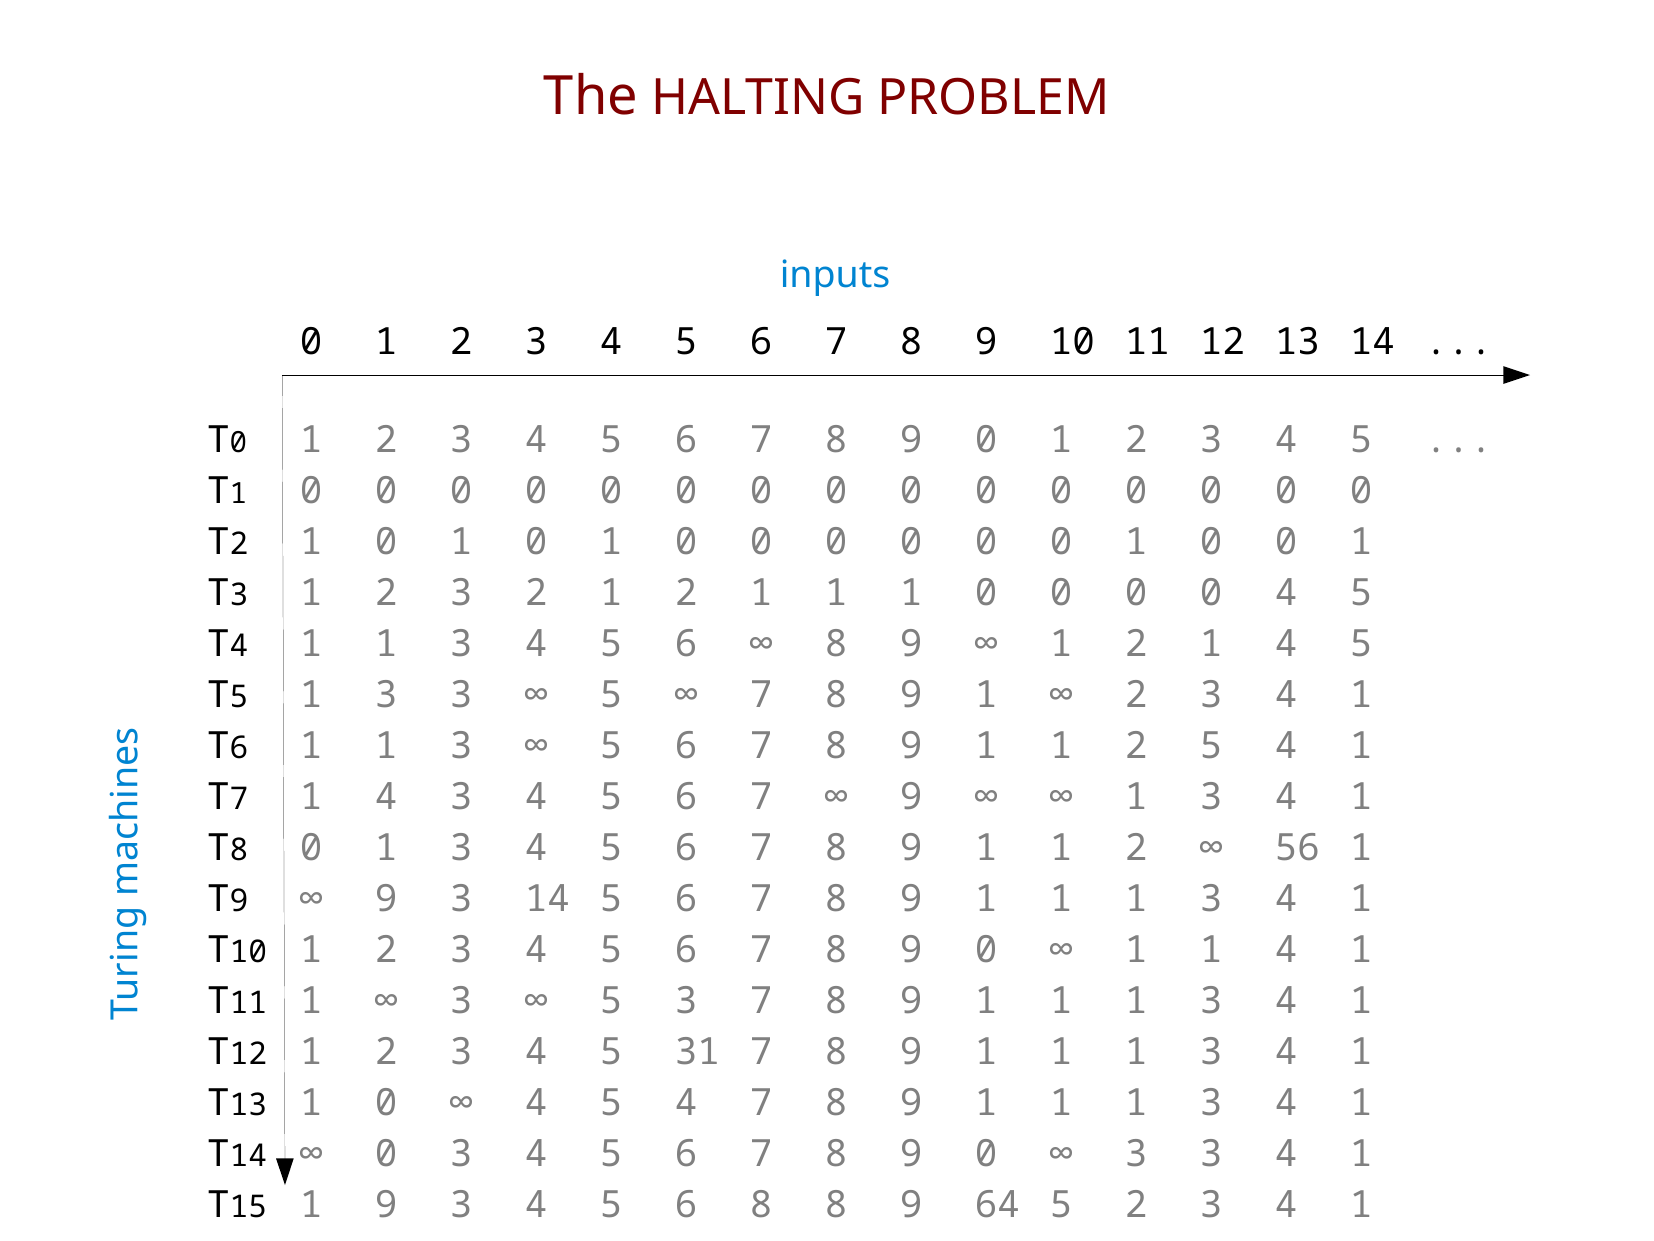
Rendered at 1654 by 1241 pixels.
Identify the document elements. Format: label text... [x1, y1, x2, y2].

text_box Turing machines [90, 615, 192, 1036]
text_box T0 T1 T2 T3 T4 T5 T6 T7 T8 T9 T10 T11 T12 T13 T14 T15 T16 T17 ... [192, 405, 283, 1151]
title The HALTING PROBLEM [82, 62, 1571, 125]
text_box 1 2 3 4 5 6 7 8 9 0 1 2 3 4 5 ... 0 0 0 0 0 0 0 0 0 0 0 0 0 0 0 1 0 1 0 1 0 0 0 0 0 0 1 0 0 1 1 2 3 2 1 2 1 1 1 0 0 0 0 4 5 1 1 3 4 5 6 ∞ 8 9 ∞ 1 2 1 4 5 1 3 3 ∞ 5 ∞ 7 8 9 1 ∞ 2 3 4 1 1 1 3 ∞ 5 6 7 8 9 1 1 2 5 4 1 1 4 3 4 5 6 7 ∞ 9 ∞ ∞ 1 3 4 1 0 1 3 4 5 6 7 8 9 1 1 2 ∞ 56 1 ∞ 9 3 14 5 6 7 8 9 1 1 1 3 4 1 1 2 3 4 5 6 7 8 9 0 ∞ 1 1 4 1 1 ∞ 3 ∞ 5 3 7 8 9 1 1 1 3 4 1 1 2 3 4 5 31 7 8 9 1 1 1 3 4 1 1 0 ∞ 4 5 4 7 8 9 1 1 1 3 4 1 ∞ 0 3 4 5 6 7 8 9 0 ∞ 3 3 4 1 1 9 3 4 5 6 8 8 9 64 5 2 3 4 1 ∞ ∞ ∞ ∞ ∞ ∞ ∞ ∞ ∞ ∞ ∞ ∞ ∞ ∞ ∞ 1 1 2 5 8 13 1 1 9 1 1 2 3 4 1 [285, 405, 1531, 1127]
text_box 0 1 2 3 4 5 6 7 8 9 10 11 12 13 14 ... [285, 307, 1531, 361]
text_box inputs [765, 240, 961, 303]
